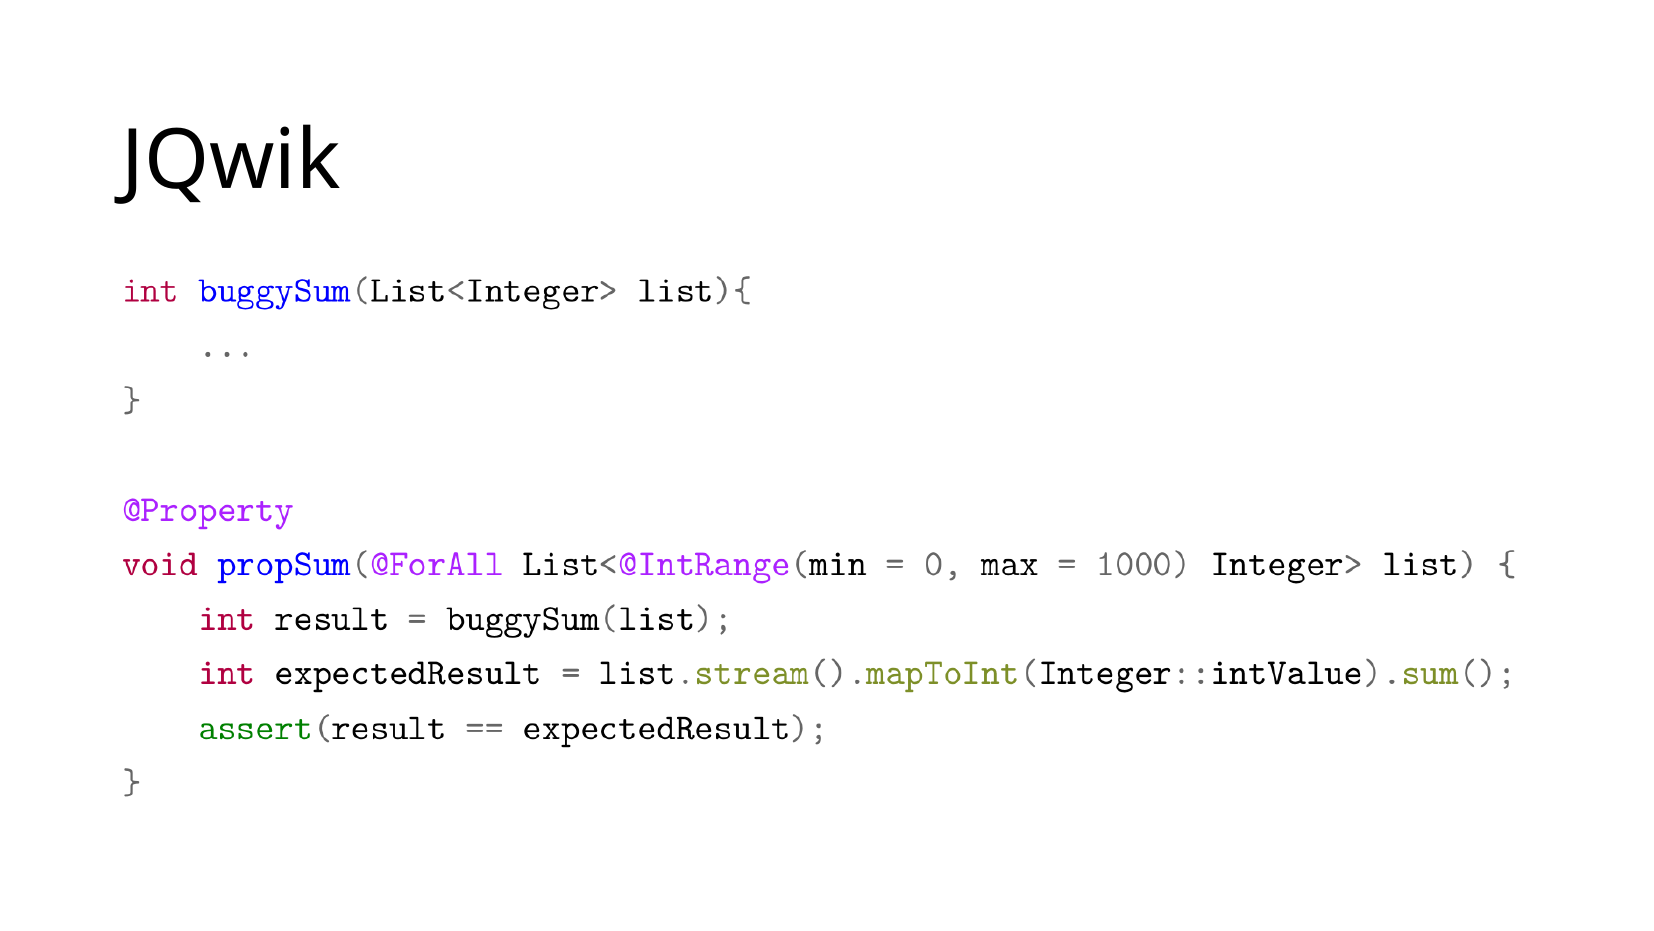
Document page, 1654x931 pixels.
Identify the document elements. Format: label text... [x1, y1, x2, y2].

text_box JQwik [107, 92, 1536, 380]
picture [118, 273, 1530, 810]
